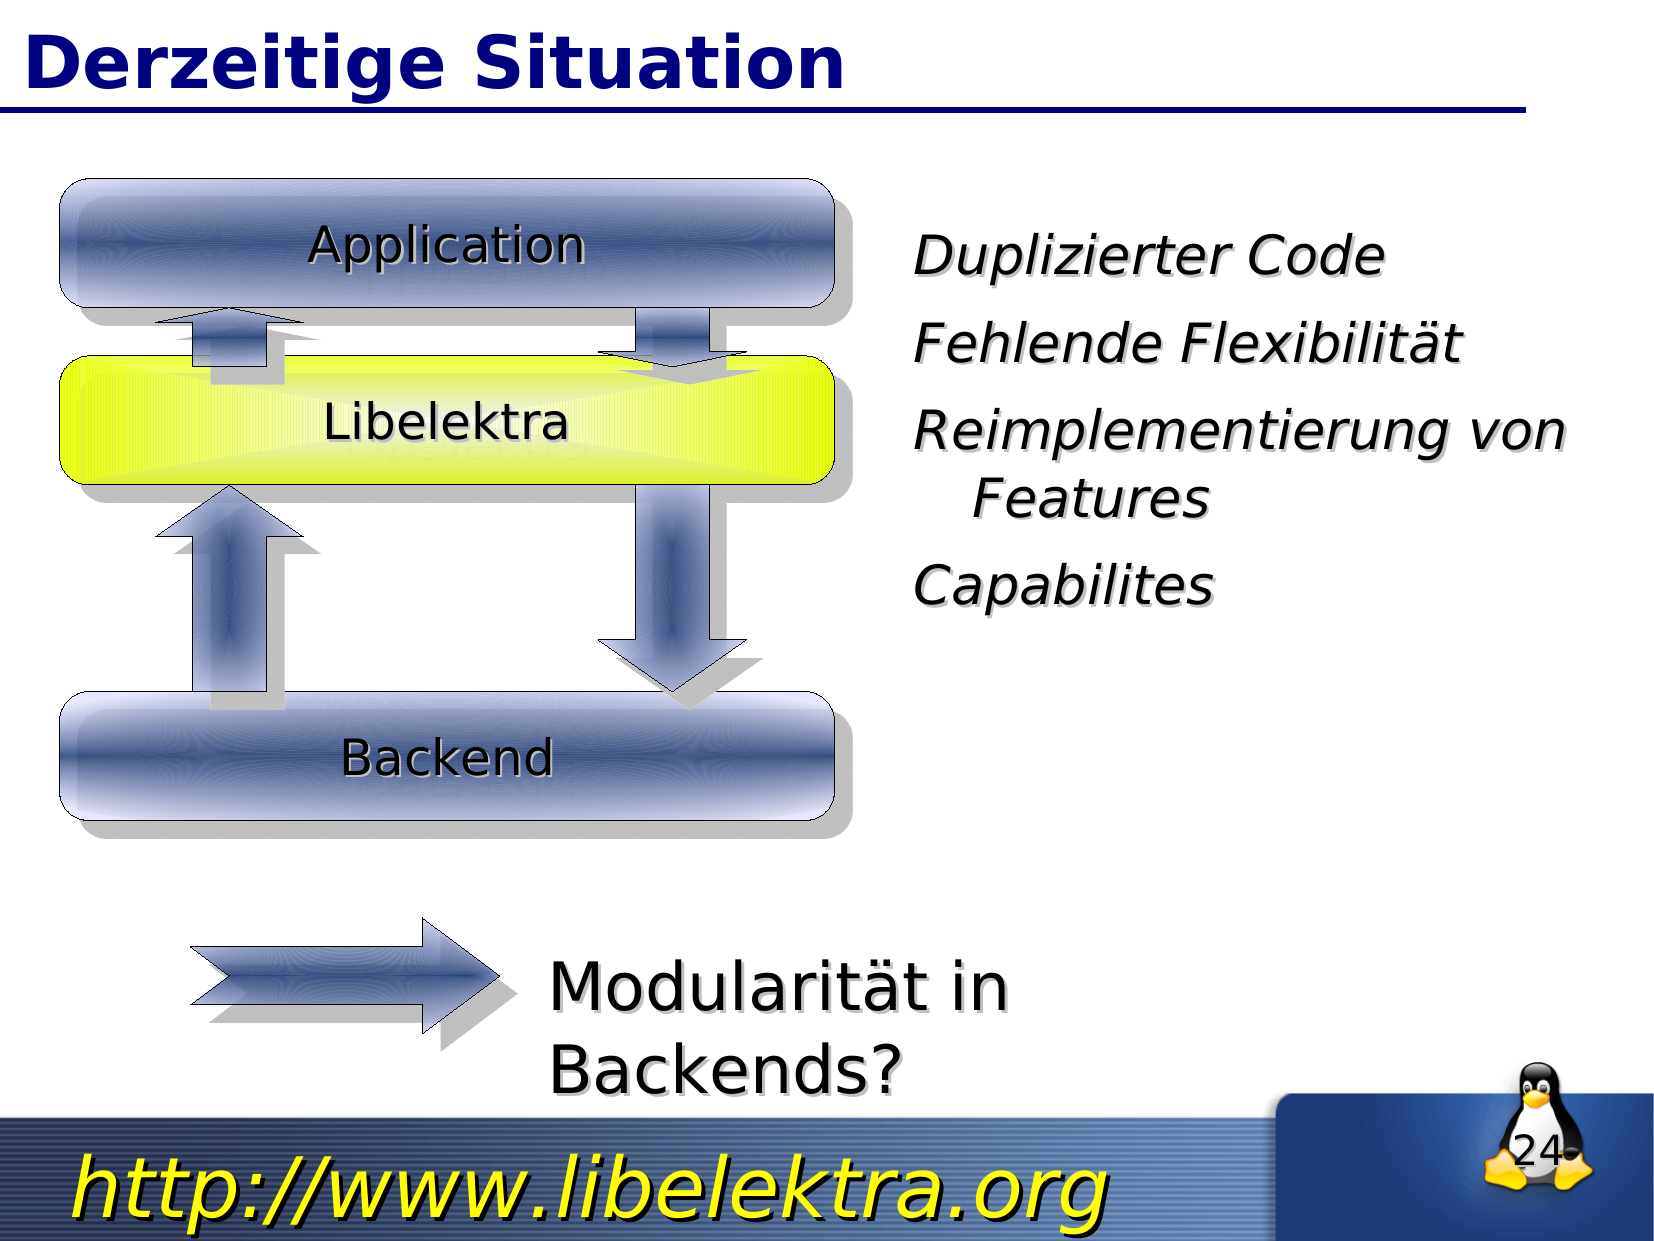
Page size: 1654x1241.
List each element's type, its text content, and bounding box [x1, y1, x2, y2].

picture [0, 1061, 1654, 1241]
text_box [155, 484, 304, 692]
text_box Backend [59, 691, 835, 821]
text_box [598, 307, 747, 367]
text_box Application [59, 178, 835, 308]
text_box Derzeitige Situation [22, 14, 1611, 111]
text_box [598, 484, 747, 692]
text_box Libelektra [59, 355, 835, 485]
text_box 50 [1312, 1122, 1565, 1178]
text_box [155, 307, 304, 367]
text_box Modularität in Backends? [547, 942, 1388, 1104]
text_box [190, 917, 500, 1034]
list Duplizierter Code Fehlende Flexibilität Reimplementierung von Features Capabilites [899, 212, 1595, 1009]
